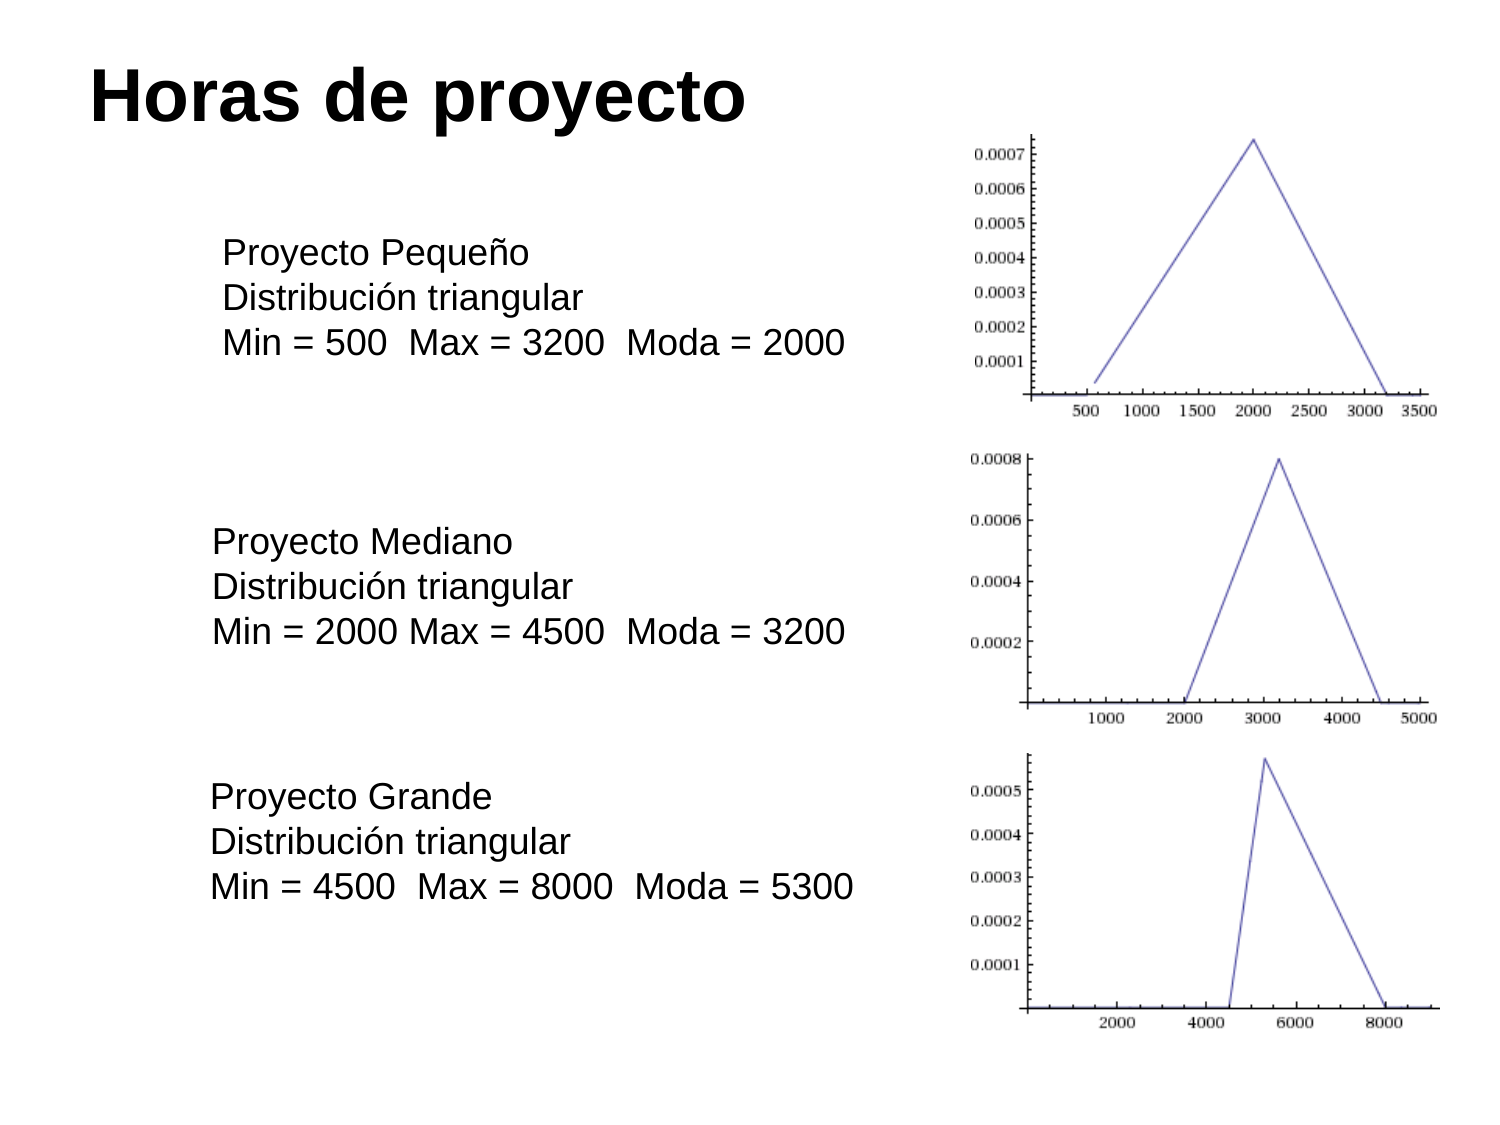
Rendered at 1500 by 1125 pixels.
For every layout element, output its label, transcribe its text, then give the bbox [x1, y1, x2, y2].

text_box Proyecto Mediano Distribución triangular Min = 2000 Max = 4500 Moda = 3200 [197, 509, 971, 665]
text_box Proyecto Grande Distribución triangular Min = 4500 Max = 8000 Moda = 5300 [194, 764, 971, 920]
picture [975, 134, 1440, 420]
text_box Proyecto Pequeño Distribución triangular Min = 500 Max = 3200 Moda = 2000 [207, 220, 1050, 375]
picture [971, 449, 1440, 727]
picture [971, 753, 1440, 1033]
text_box Horas de proyecto [75, 37, 1425, 152]
